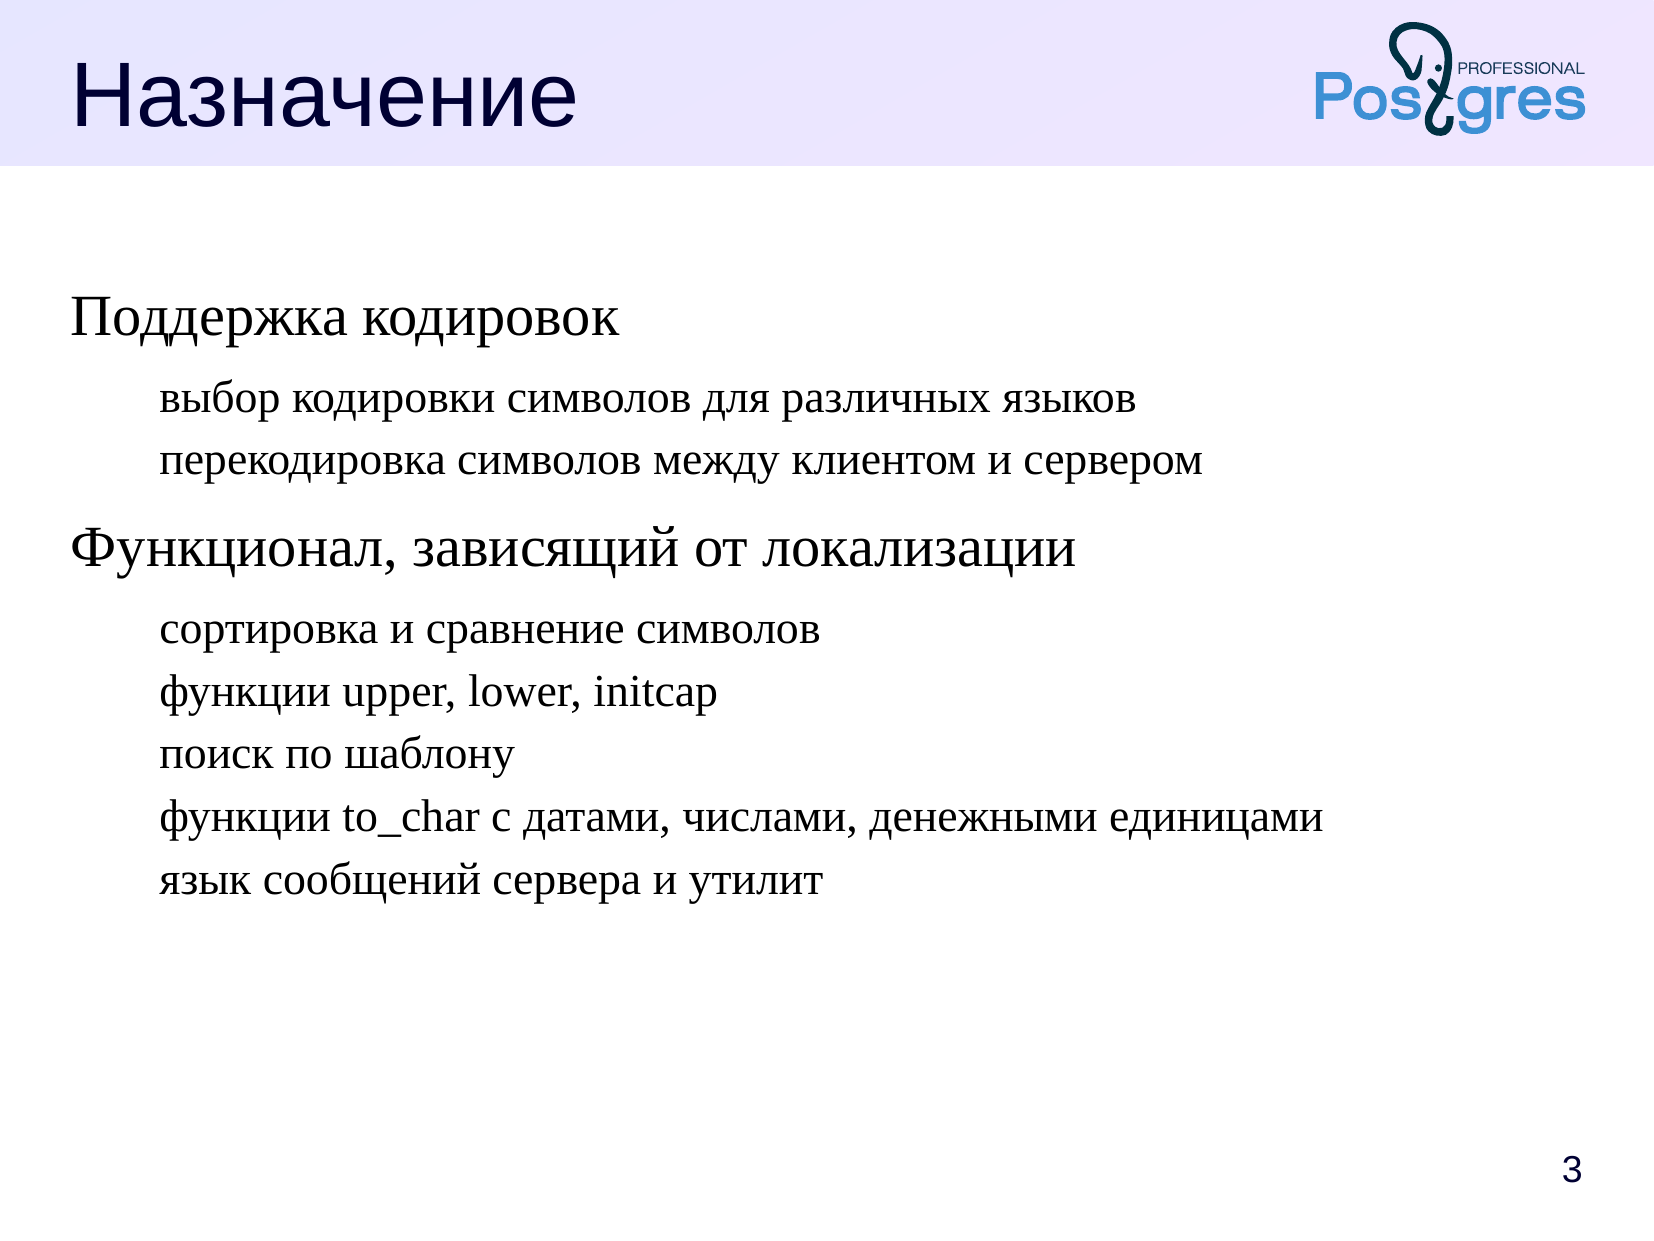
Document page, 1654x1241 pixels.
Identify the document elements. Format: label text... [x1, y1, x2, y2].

title Назначение [70, 43, 1261, 250]
list Поддержка кодировок выбор кодировки символов для различных языков перекодировка символов между клиентом и сервером Функционал, зависящий от локализации сортировка и сравнение символов функции upper, lower, initcap поиск по шаблону функции to_char с датами, числами, денежными единицами язык сообщений сервера и утилит [70, 283, 1583, 1141]
